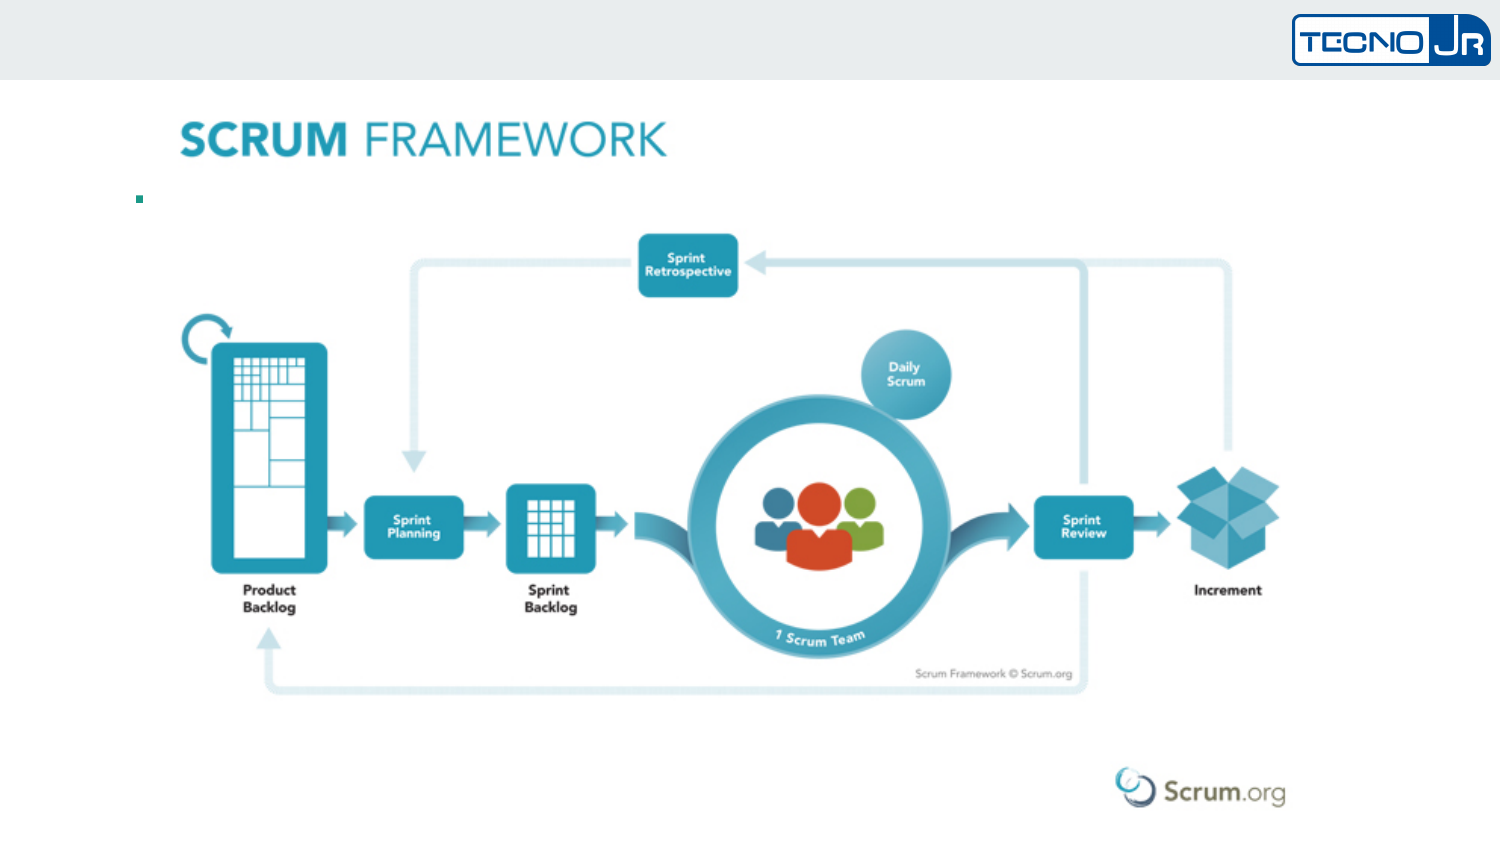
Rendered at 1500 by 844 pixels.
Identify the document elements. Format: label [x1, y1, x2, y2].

picture [1292, 14, 1491, 66]
picture [143, 84, 1320, 844]
